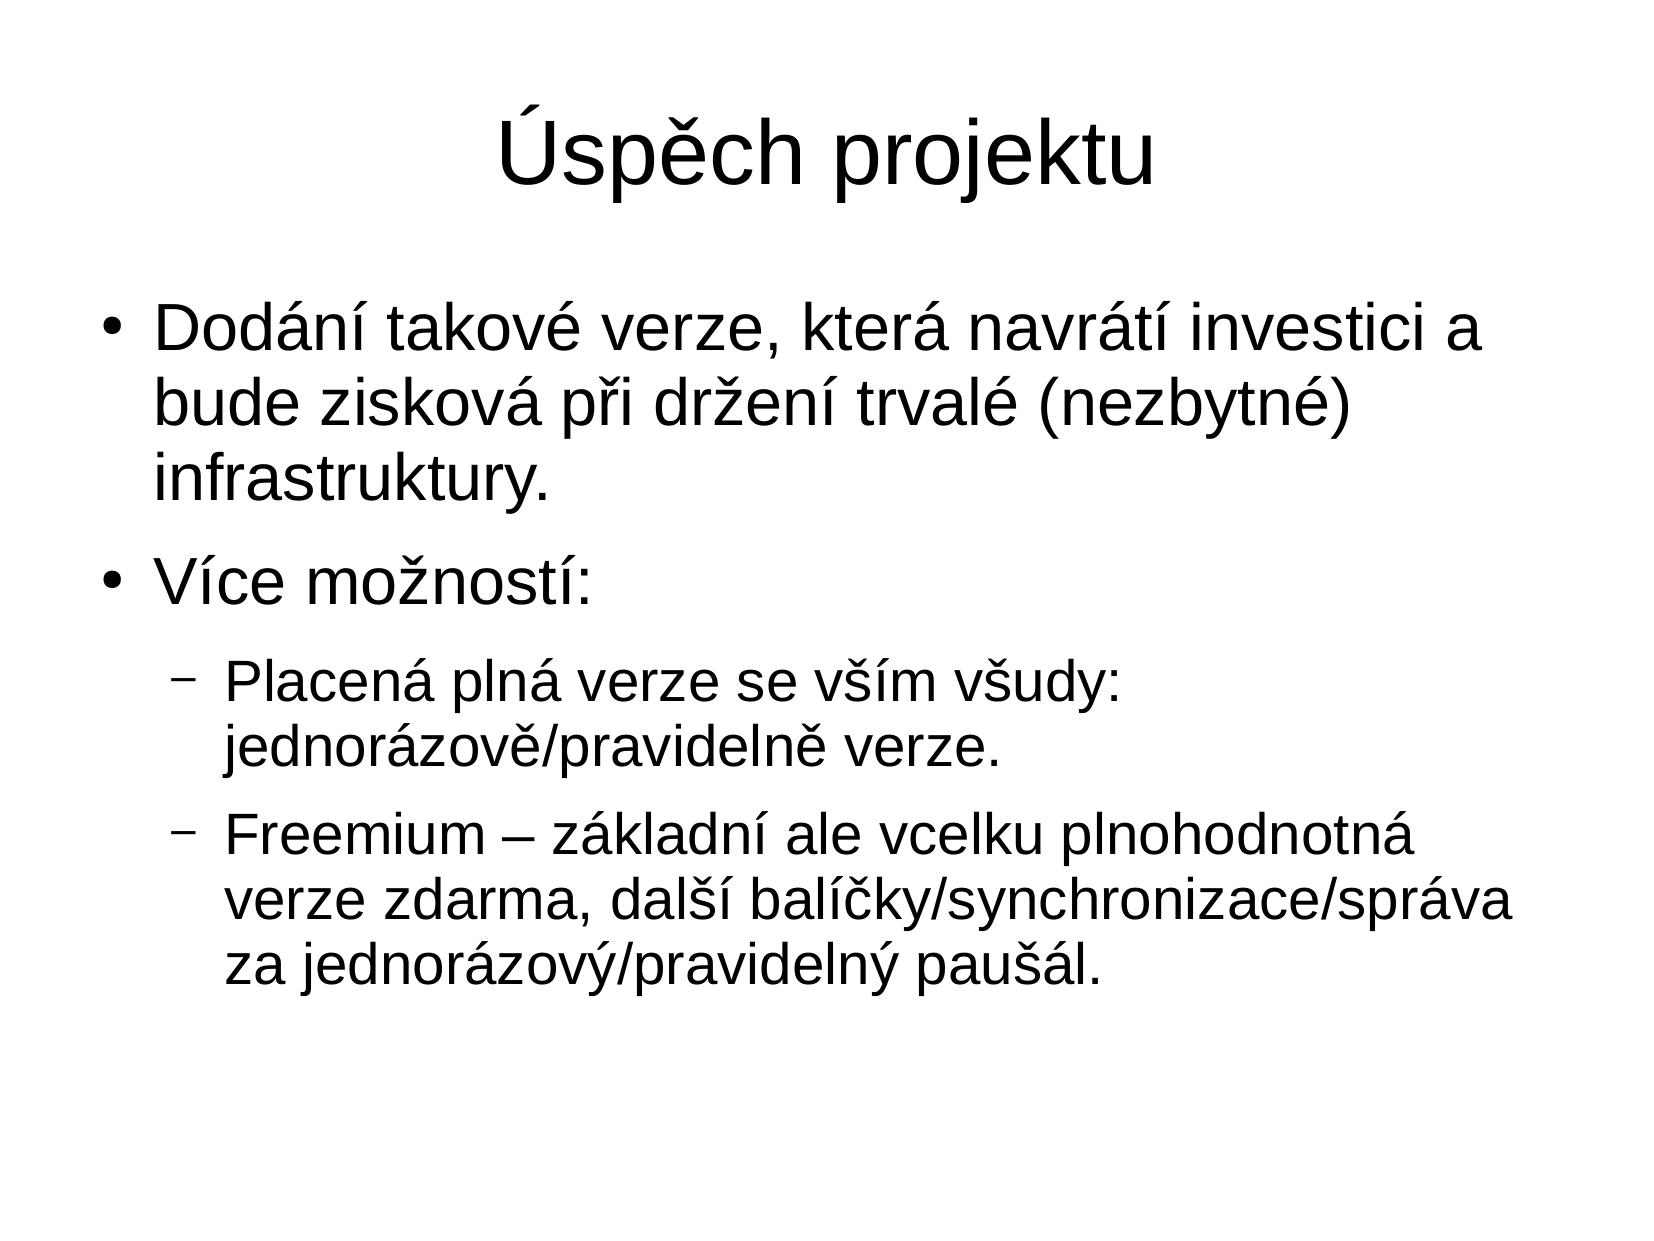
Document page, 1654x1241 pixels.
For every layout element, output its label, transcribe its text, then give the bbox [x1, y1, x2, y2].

list Dodání takové verze, která navrátí investici a bude zisková při držení trvalé (nezbytné) infrastruktury. Více možností: Placená plná verze se vším všudy: jednorázově/pravidelně verze. Freemium – základní ale vcelku plnohodnotná verze zdarma, další balíčky/synchronizace/správa za jednorázový/pravidelný paušál. [82, 290, 1571, 1010]
title Úspěch projektu [82, 49, 1571, 257]
